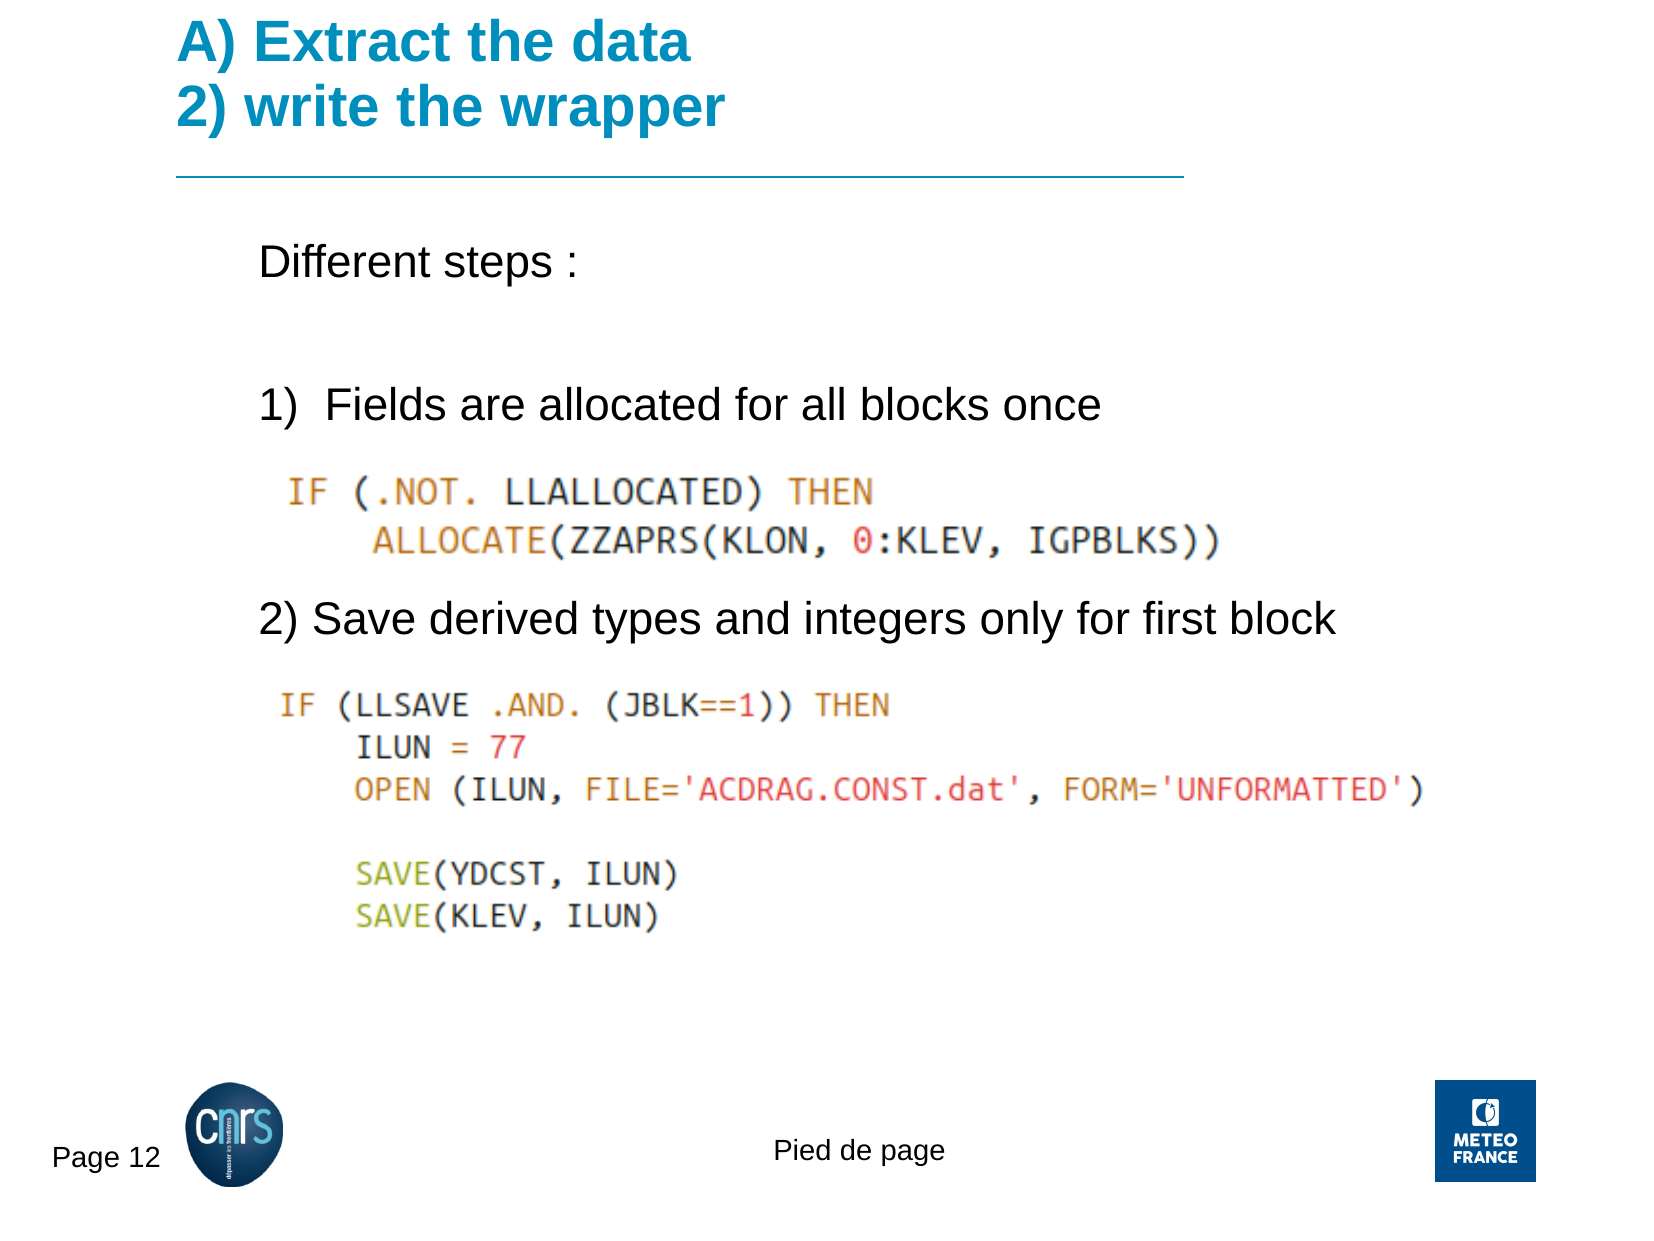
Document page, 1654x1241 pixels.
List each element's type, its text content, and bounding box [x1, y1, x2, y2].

title A) Extract the data 2) write the wrapper [176, 8, 1609, 139]
picture [1435, 1080, 1536, 1182]
picture [185, 1082, 283, 1187]
picture [256, 472, 1256, 567]
list Different steps : 1) Fields are allocated for all blocks once 2) Save derived types and integers only for first block [157, 235, 1571, 1010]
picture [256, 684, 1436, 937]
